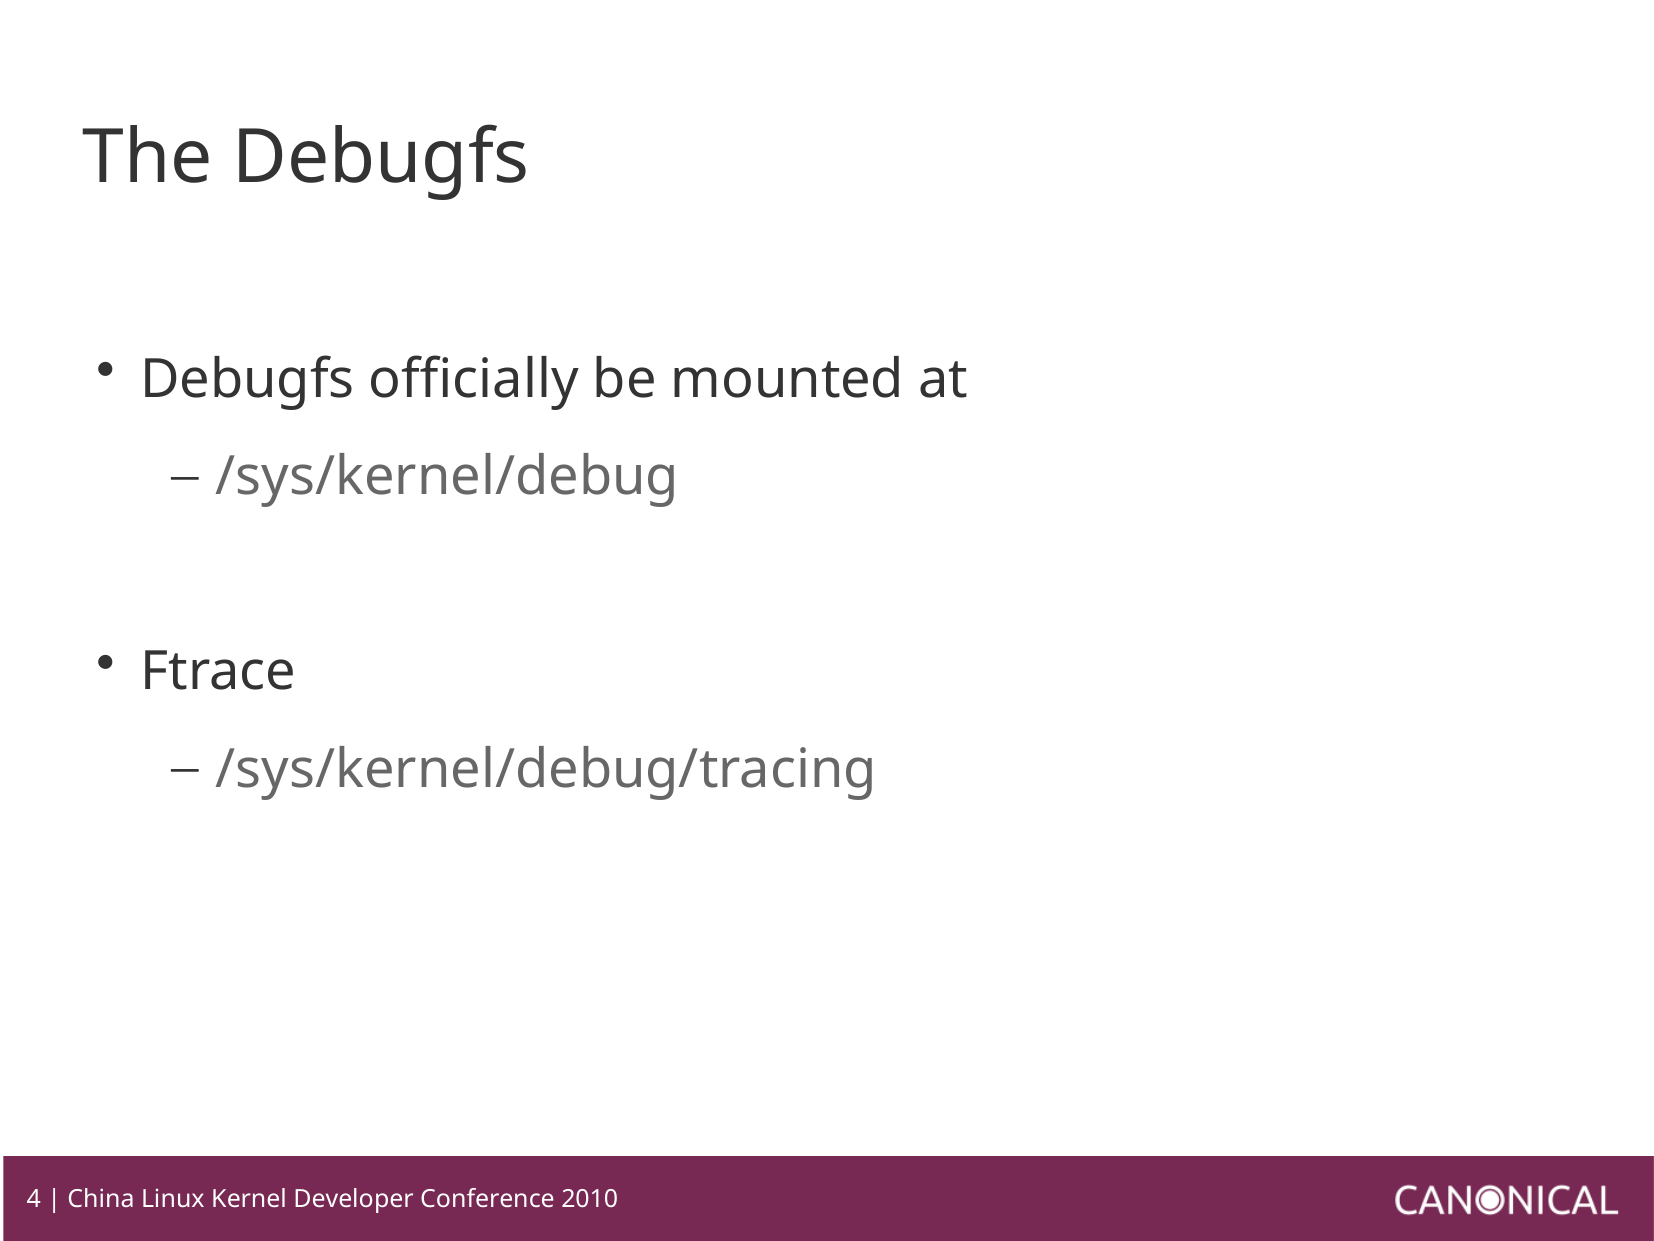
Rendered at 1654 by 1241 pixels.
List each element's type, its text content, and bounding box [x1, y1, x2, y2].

picture [3, 1156, 1654, 1241]
title The Debugfs [82, 56, 1571, 249]
list Debugfs officially be mounted at /sys/kernel/debug Ftrace /sys/kernel/debug/tracing [87, 301, 1579, 1121]
